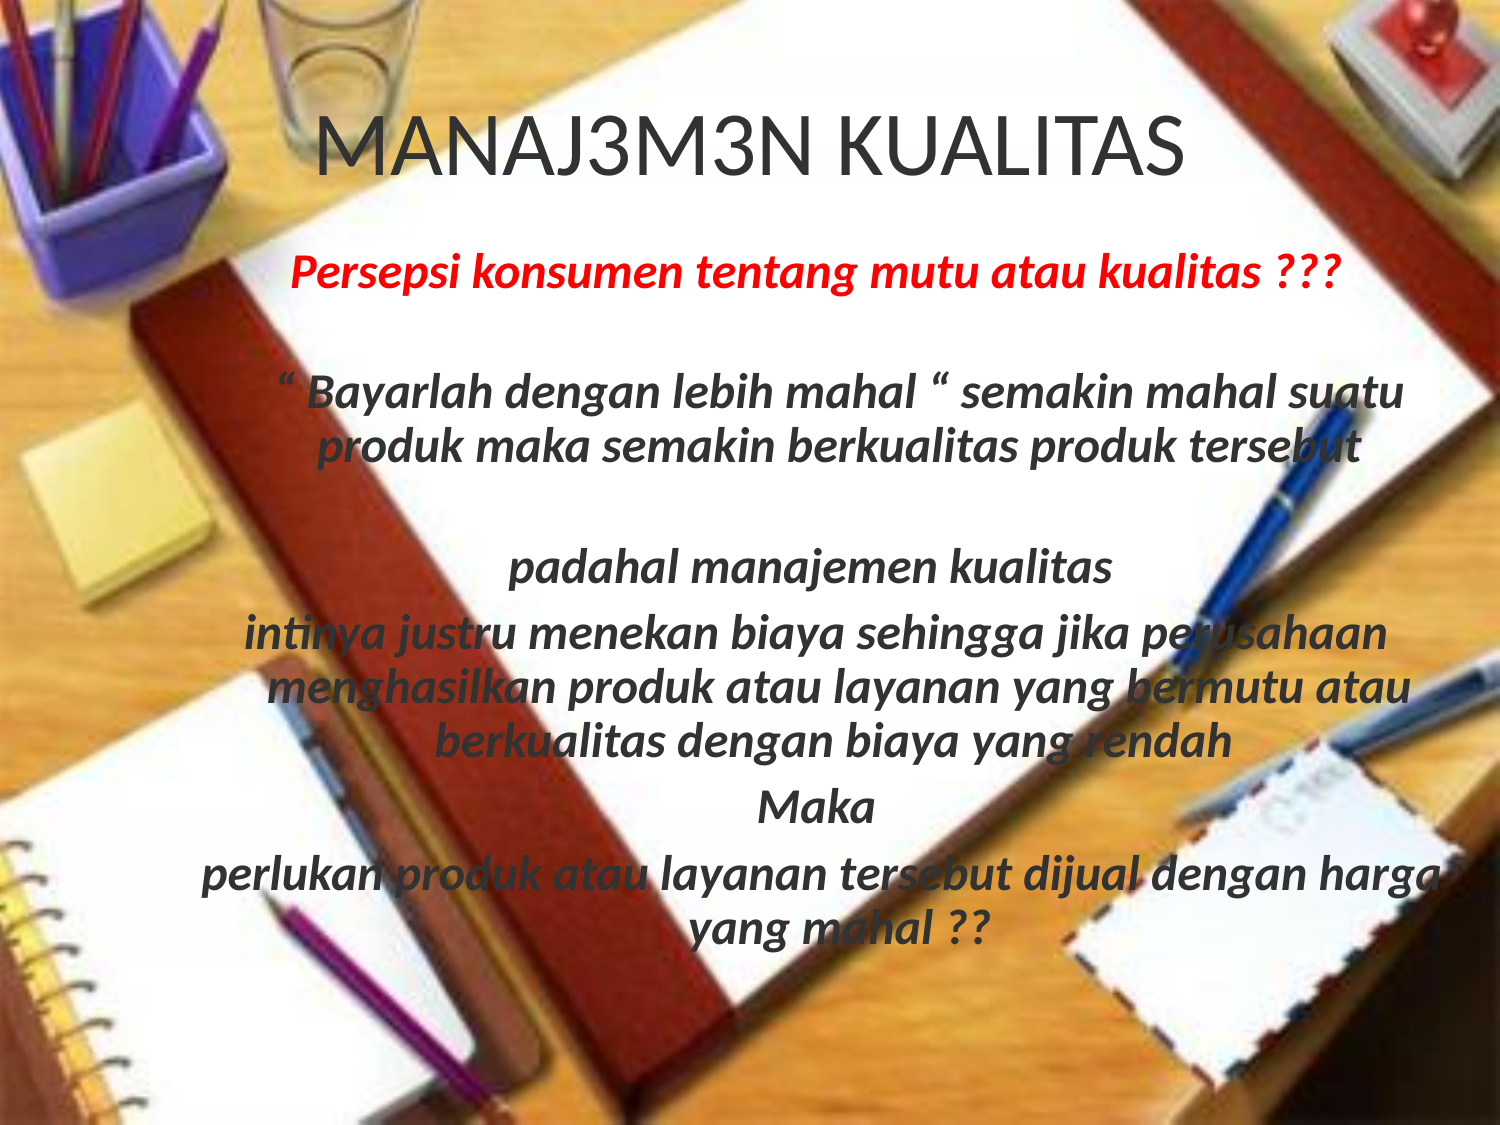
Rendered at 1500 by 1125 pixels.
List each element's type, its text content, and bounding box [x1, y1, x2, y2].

title MANAJ3M3N KUALITAS [75, 45, 1426, 233]
list Persepsi konsumen tentang mutu atau kualitas ??? “ Bayarlah dengan lebih mahal “ semakin mahal suatu produk maka semakin berkualitas produk tersebut padahal manajemen kualitas intinya justru menekan biaya sehingga jika perusahaan menghasilkan produk atau layanan yang bermutu atau berkualitas dengan biaya yang rendah Maka perlukan produk atau layanan tersebut dijual dengan harga yang mahal ?? [100, 237, 1459, 1047]
